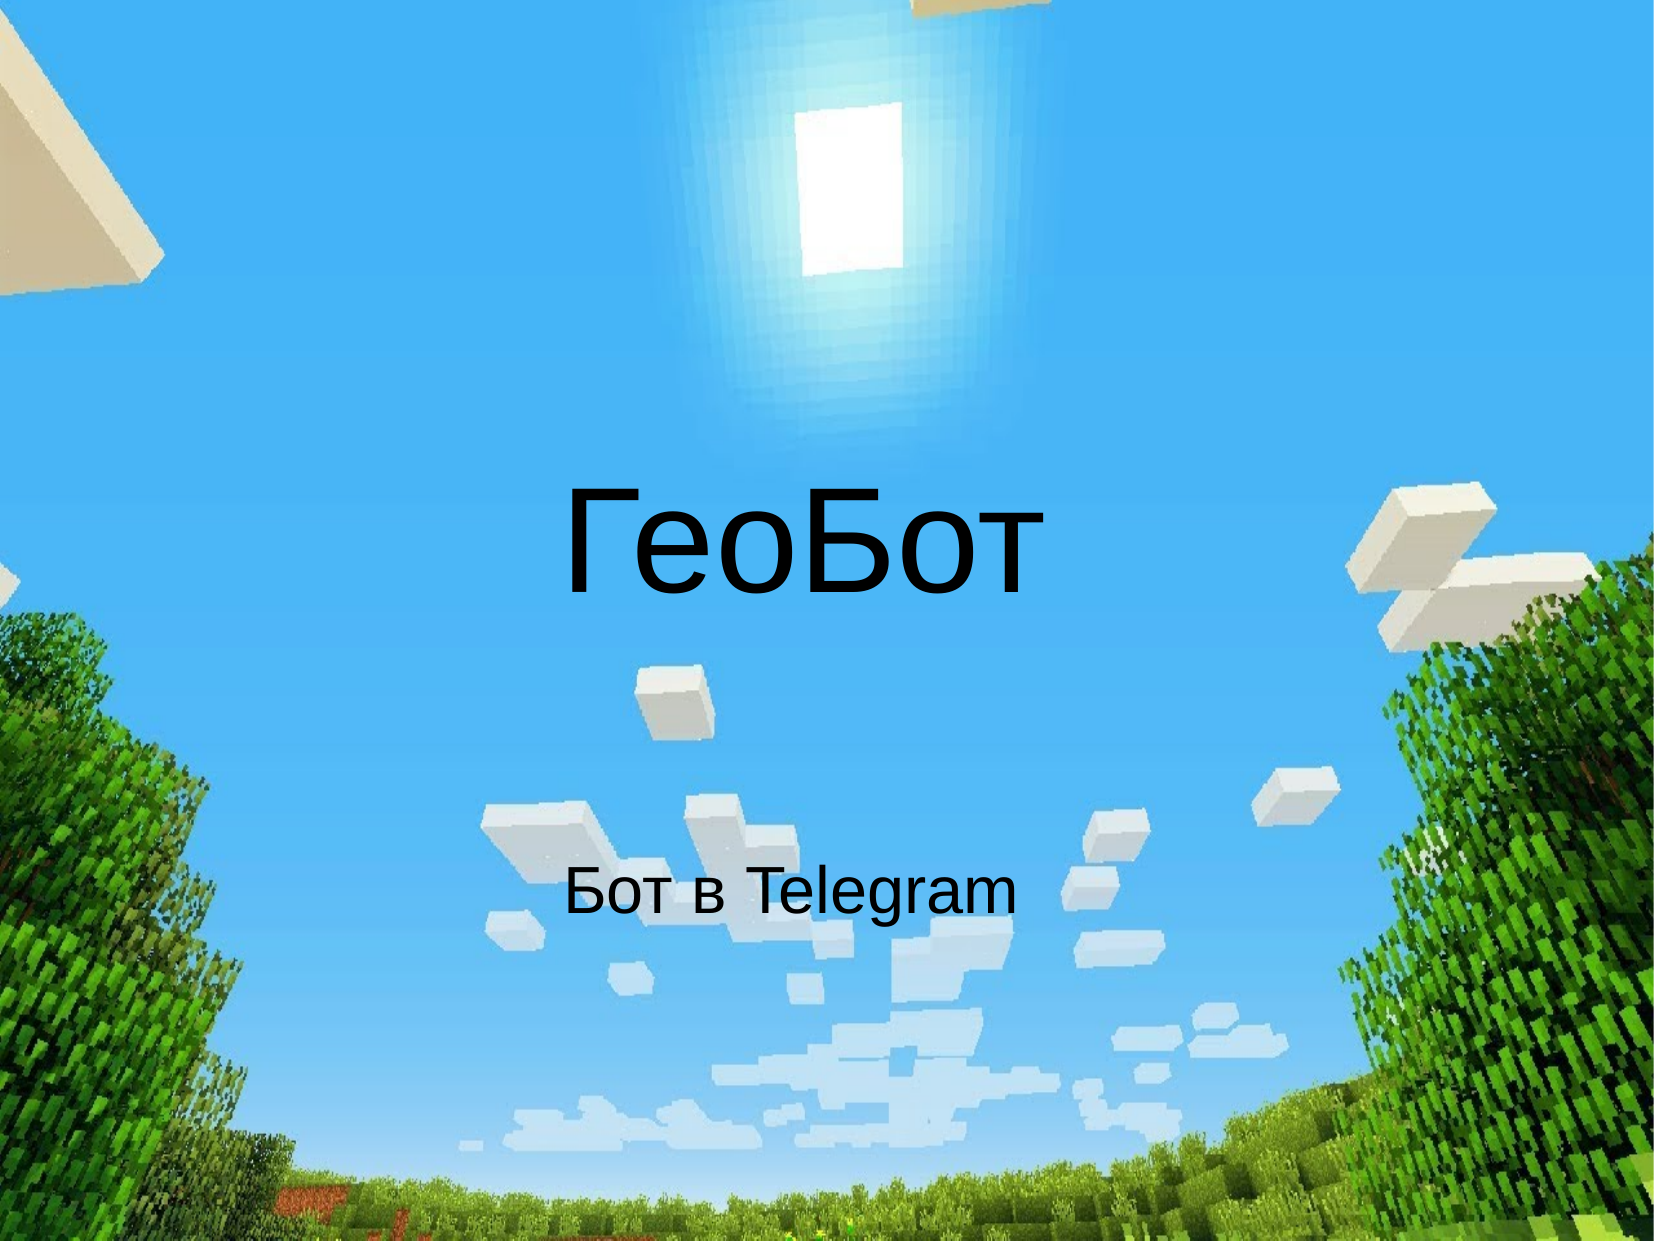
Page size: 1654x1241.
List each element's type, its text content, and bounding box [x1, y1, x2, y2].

subtitle Бот в Telegram [47, 480, 1536, 1241]
title ГеоБот [59, 437, 1548, 645]
picture [0, 0, 1654, 1241]
